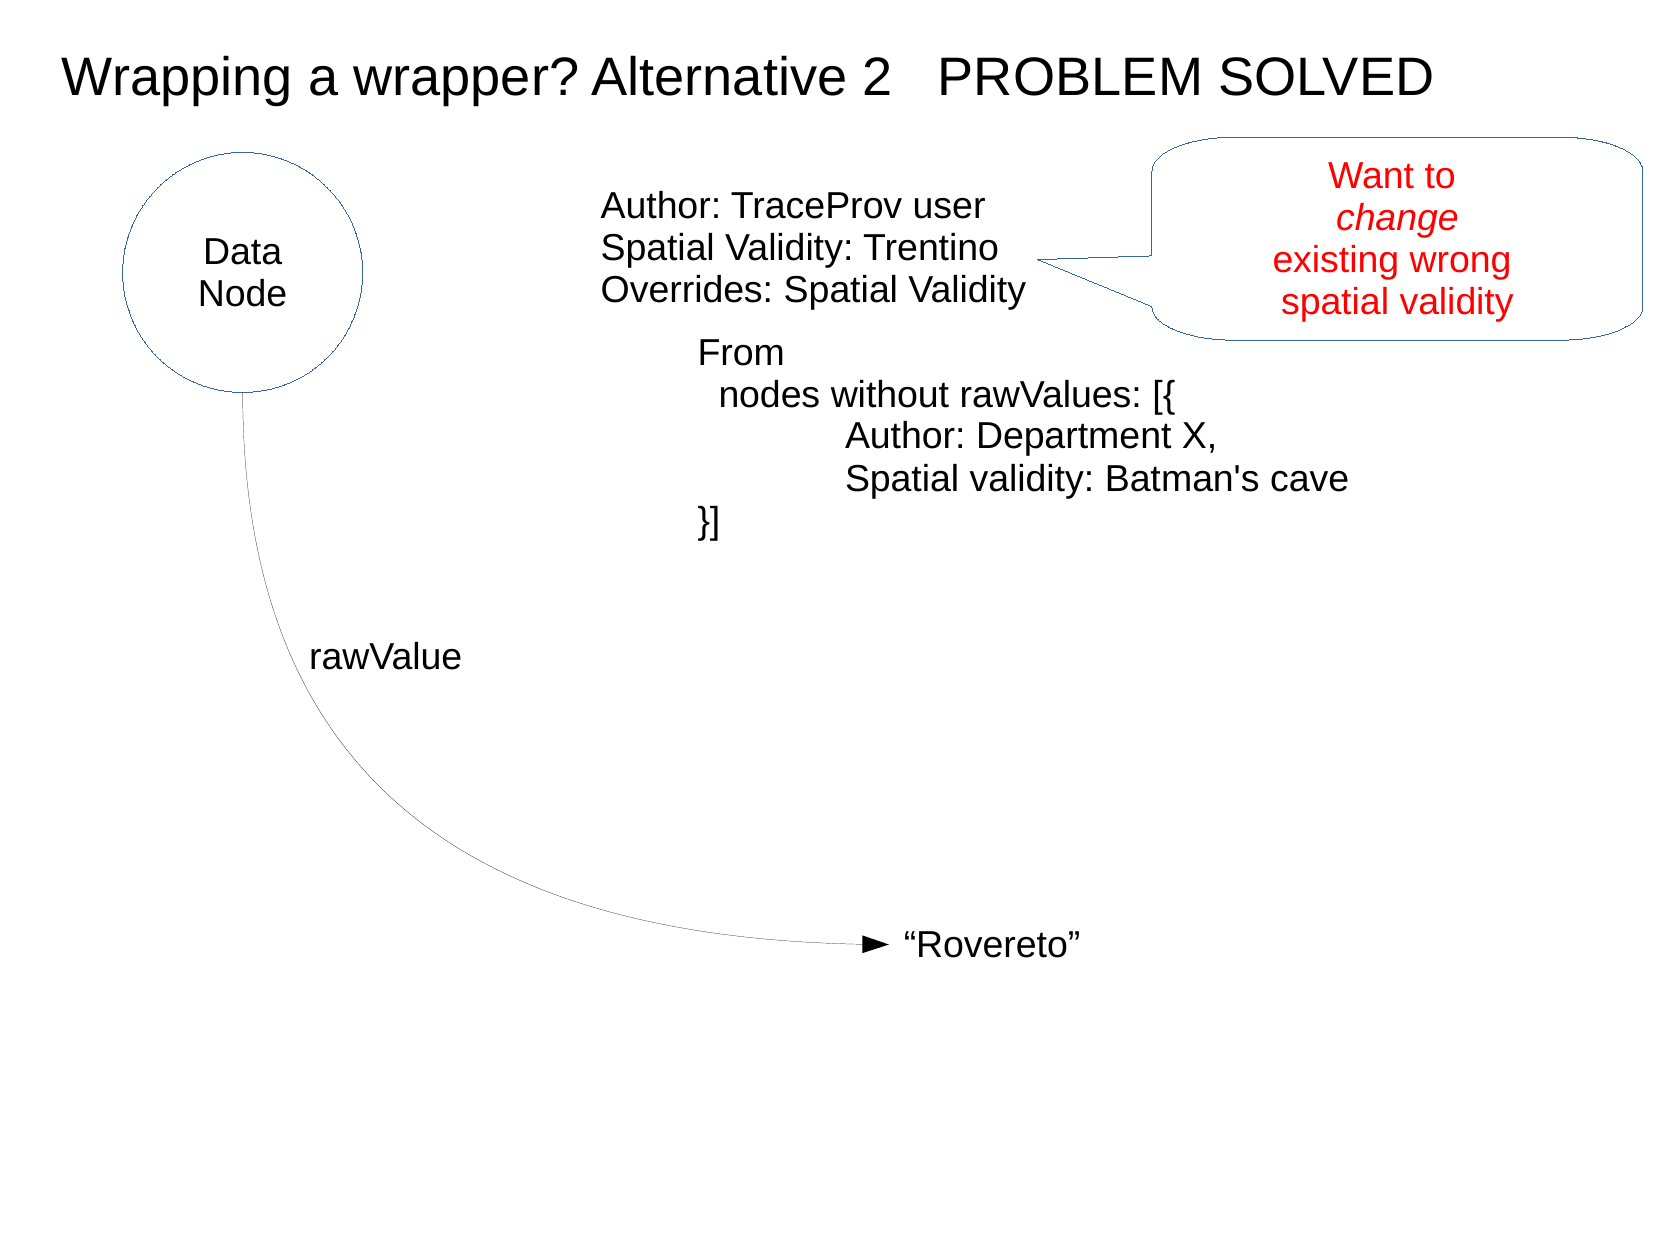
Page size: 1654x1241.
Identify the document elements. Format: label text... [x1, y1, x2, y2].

text_box “Rovereto” [888, 916, 1096, 973]
text_box From nodes without rawValues: [{ Author: Department X, Spatial validity: Batman's cave }] [682, 323, 1365, 591]
text_box rawValue [273, 628, 478, 686]
text_box Want to change existing wrong spatial validity [1037, 137, 1643, 341]
text_box Data Node [122, 152, 363, 393]
text_box Author: TraceProv user Spatial Validity: Trentino Overrides: Spatial Validity [585, 176, 1042, 318]
text_box Wrapping a wrapper? Alternative 2 PROBLEM SOLVED [47, 38, 1452, 115]
